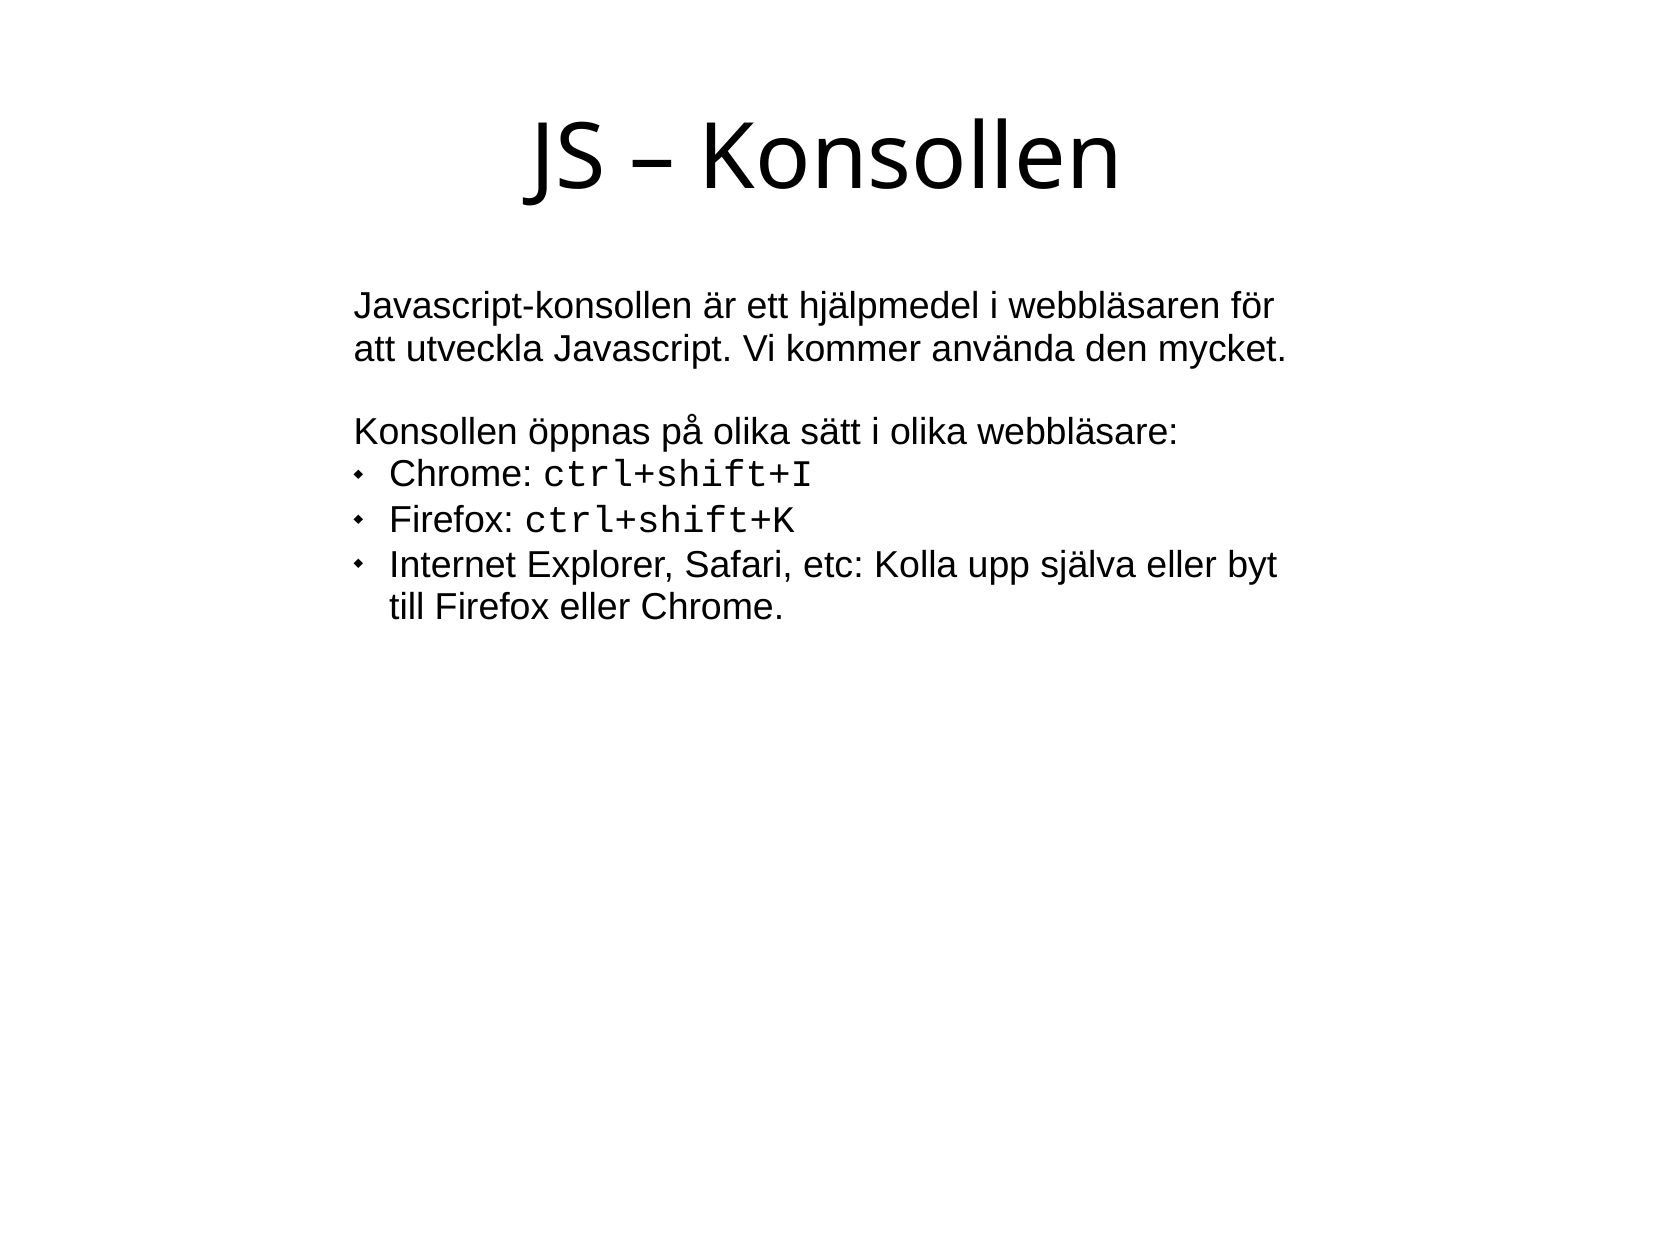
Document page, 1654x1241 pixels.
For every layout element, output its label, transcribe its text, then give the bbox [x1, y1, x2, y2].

text_box Javascript-konsollen är ett hjälpmedel i webbläsaren för att utveckla Javascript. Vi kommer använda den mycket. Konsollen öppnas på olika sätt i olika webbläsare: Chrome: ctrl+shift+I Firefox: ctrl+shift+K Internet Explorer, Safari, etc: Kolla upp själva eller byt till Firefox eller Chrome. [338, 277, 1315, 636]
title JS – Konsollen [82, 49, 1571, 257]
